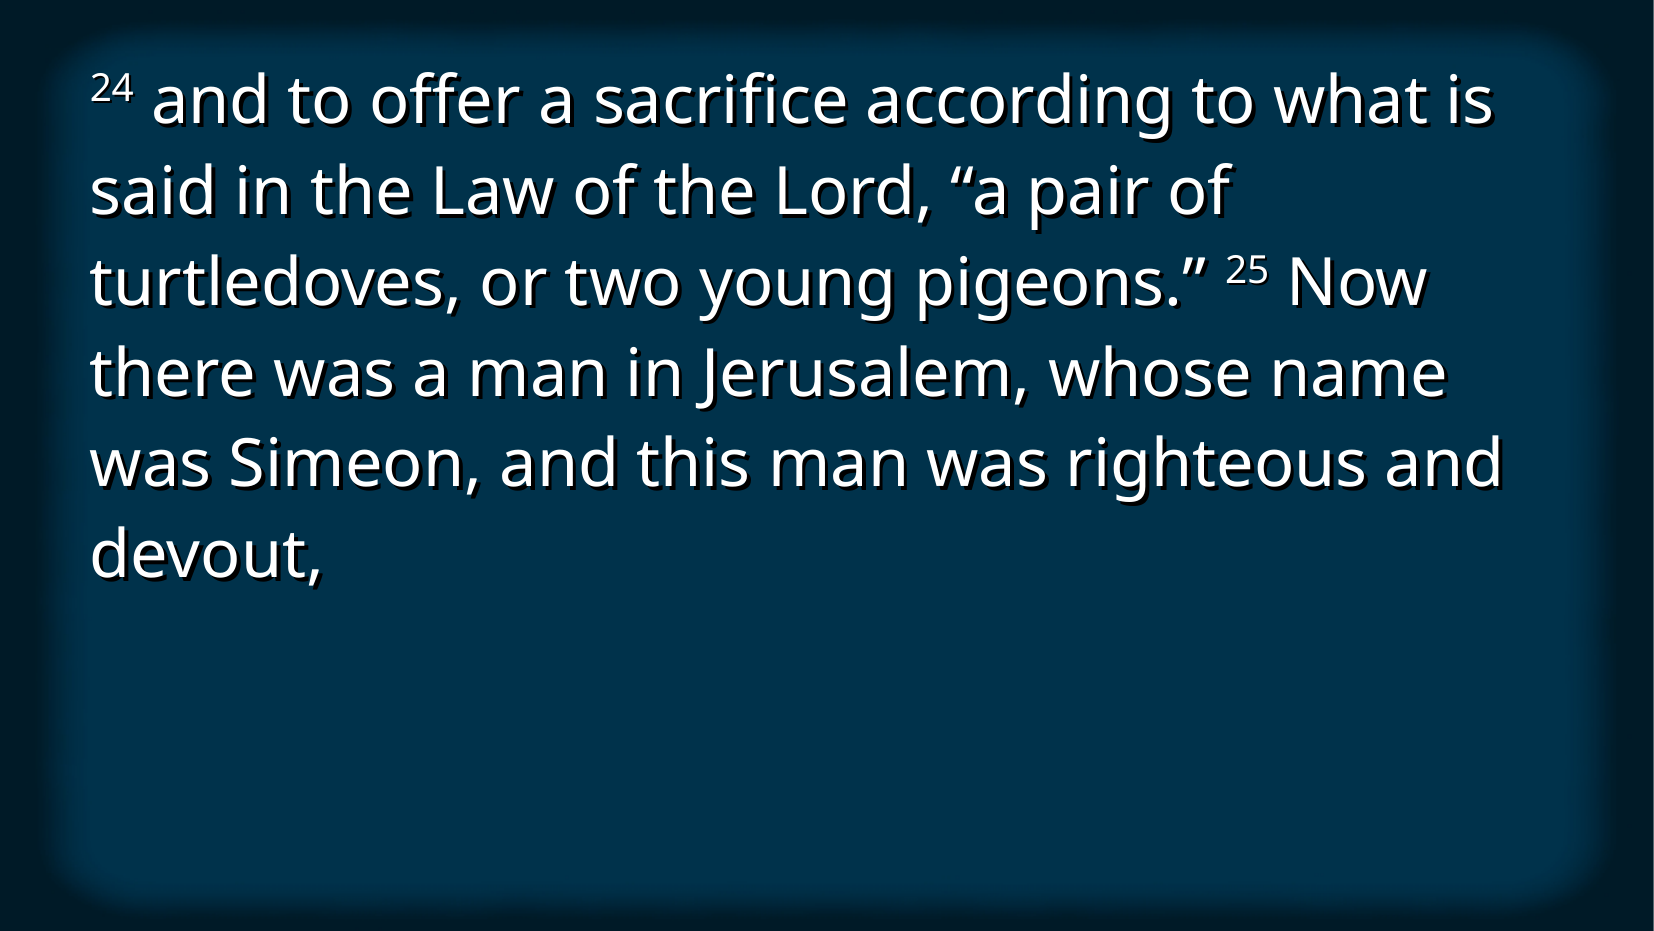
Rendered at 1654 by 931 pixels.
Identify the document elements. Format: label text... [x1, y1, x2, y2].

picture [0, 0, 1654, 931]
text_box 24 and to offer a sacrifice according to what is said in the Law of the Lord, “a pair of turtledoves, or two young pigeons.” 25 Now there was a man in Jerusalem, whose name was Simeon, and this man was righteous and devout, [75, 45, 1591, 504]
